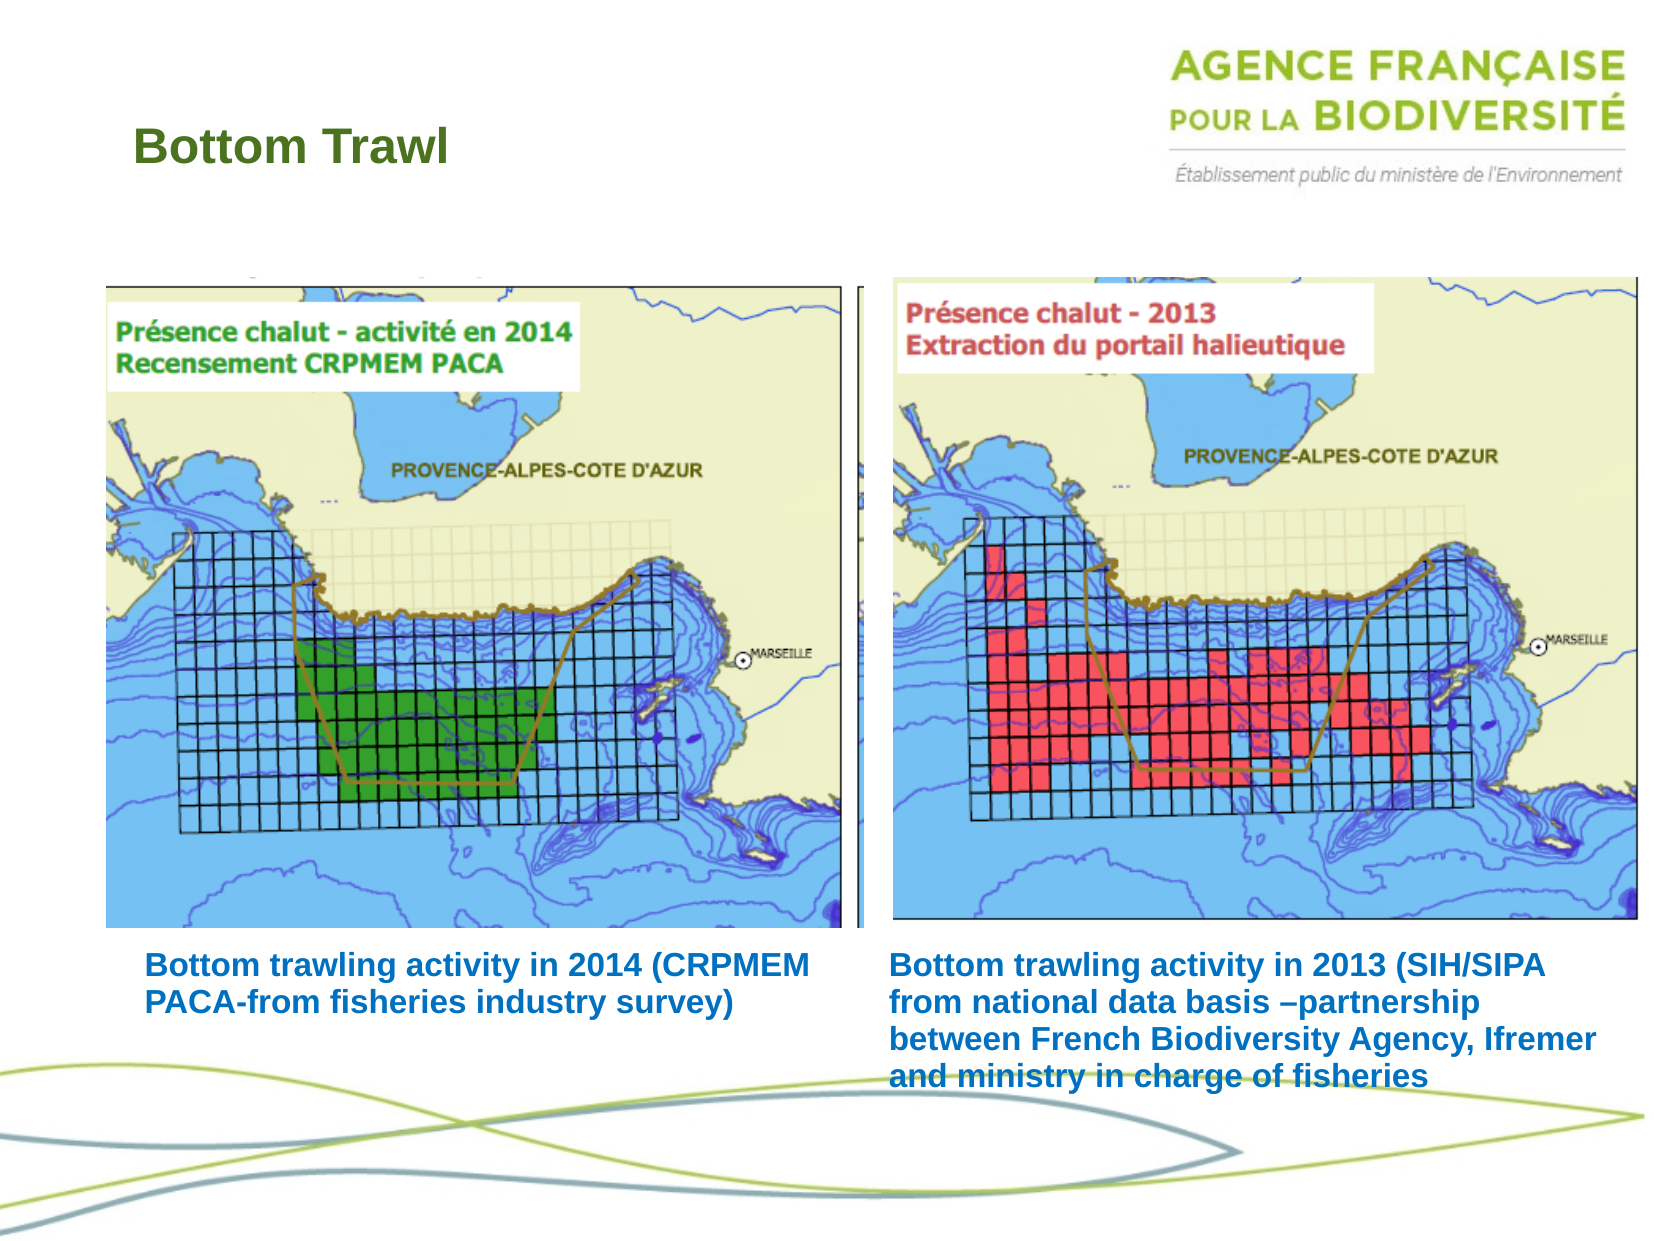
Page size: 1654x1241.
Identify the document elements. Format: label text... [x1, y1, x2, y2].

text_box Bottom trawling activity in 2014 (CRPMEM PACA-from fisheries industry survey) [129, 938, 827, 1028]
text_box Bottom trawling activity in 2013 (SIH/SIPA from national data basis –partnership between French Biodiversity Agency, Ifremer and ministry in charge of fisheries [873, 938, 1618, 1103]
text_box Bottom Trawl [118, 112, 1099, 183]
picture [0, 0, 1654, 1241]
